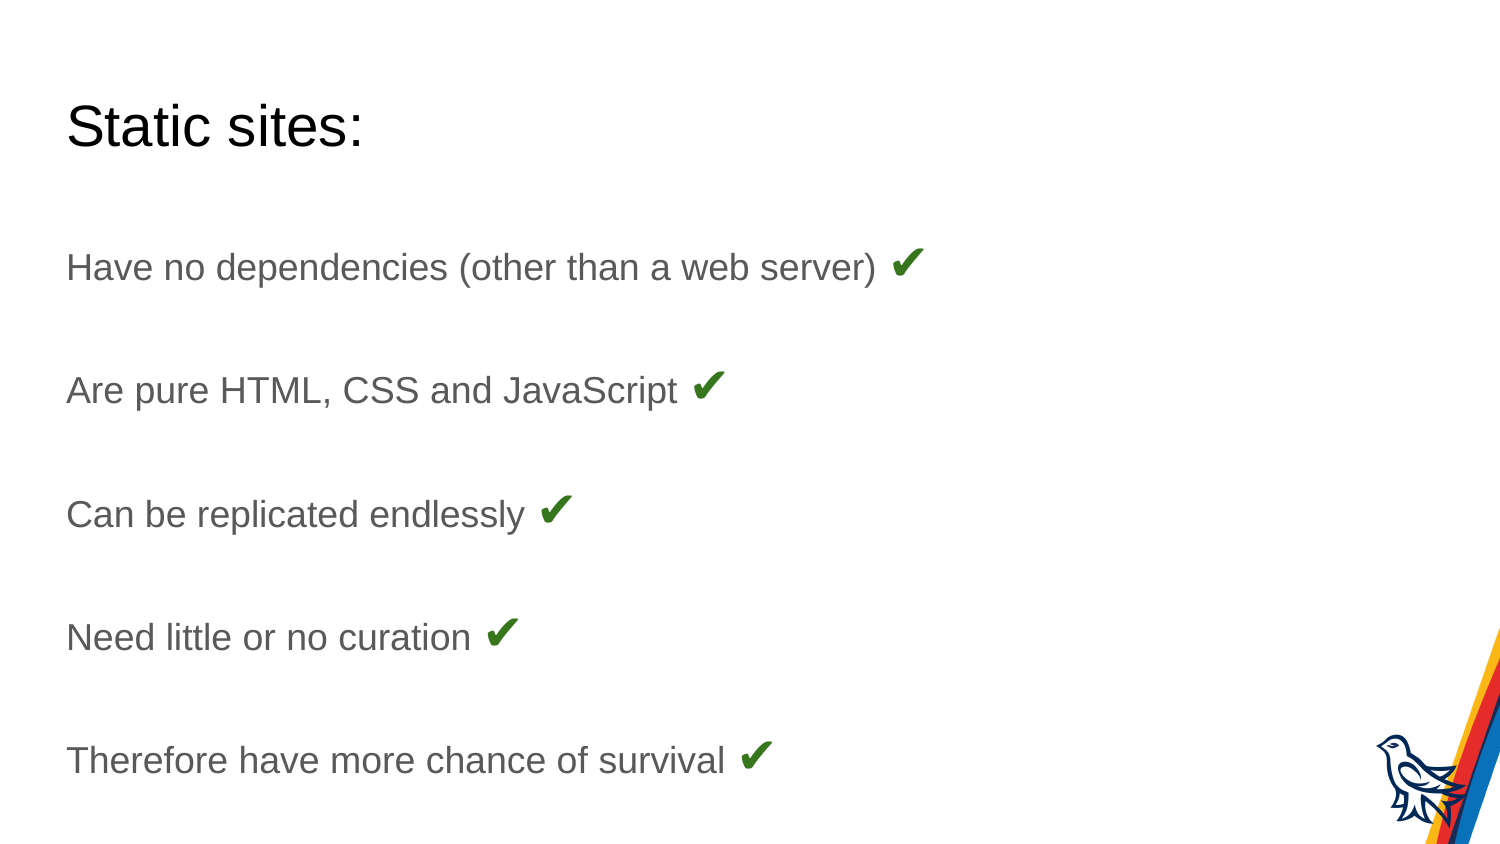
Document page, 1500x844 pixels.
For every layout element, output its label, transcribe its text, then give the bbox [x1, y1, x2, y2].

title Static sites: [51, 72, 1449, 167]
list Have no dependencies (other than a web server) ✔ Are pure HTML, CSS and JavaScript ✔ Can be replicated endlessly ✔ Need little or no curation ✔ Therefore have more chance of survival ✔ [51, 185, 1449, 747]
picture [1372, 628, 1500, 844]
